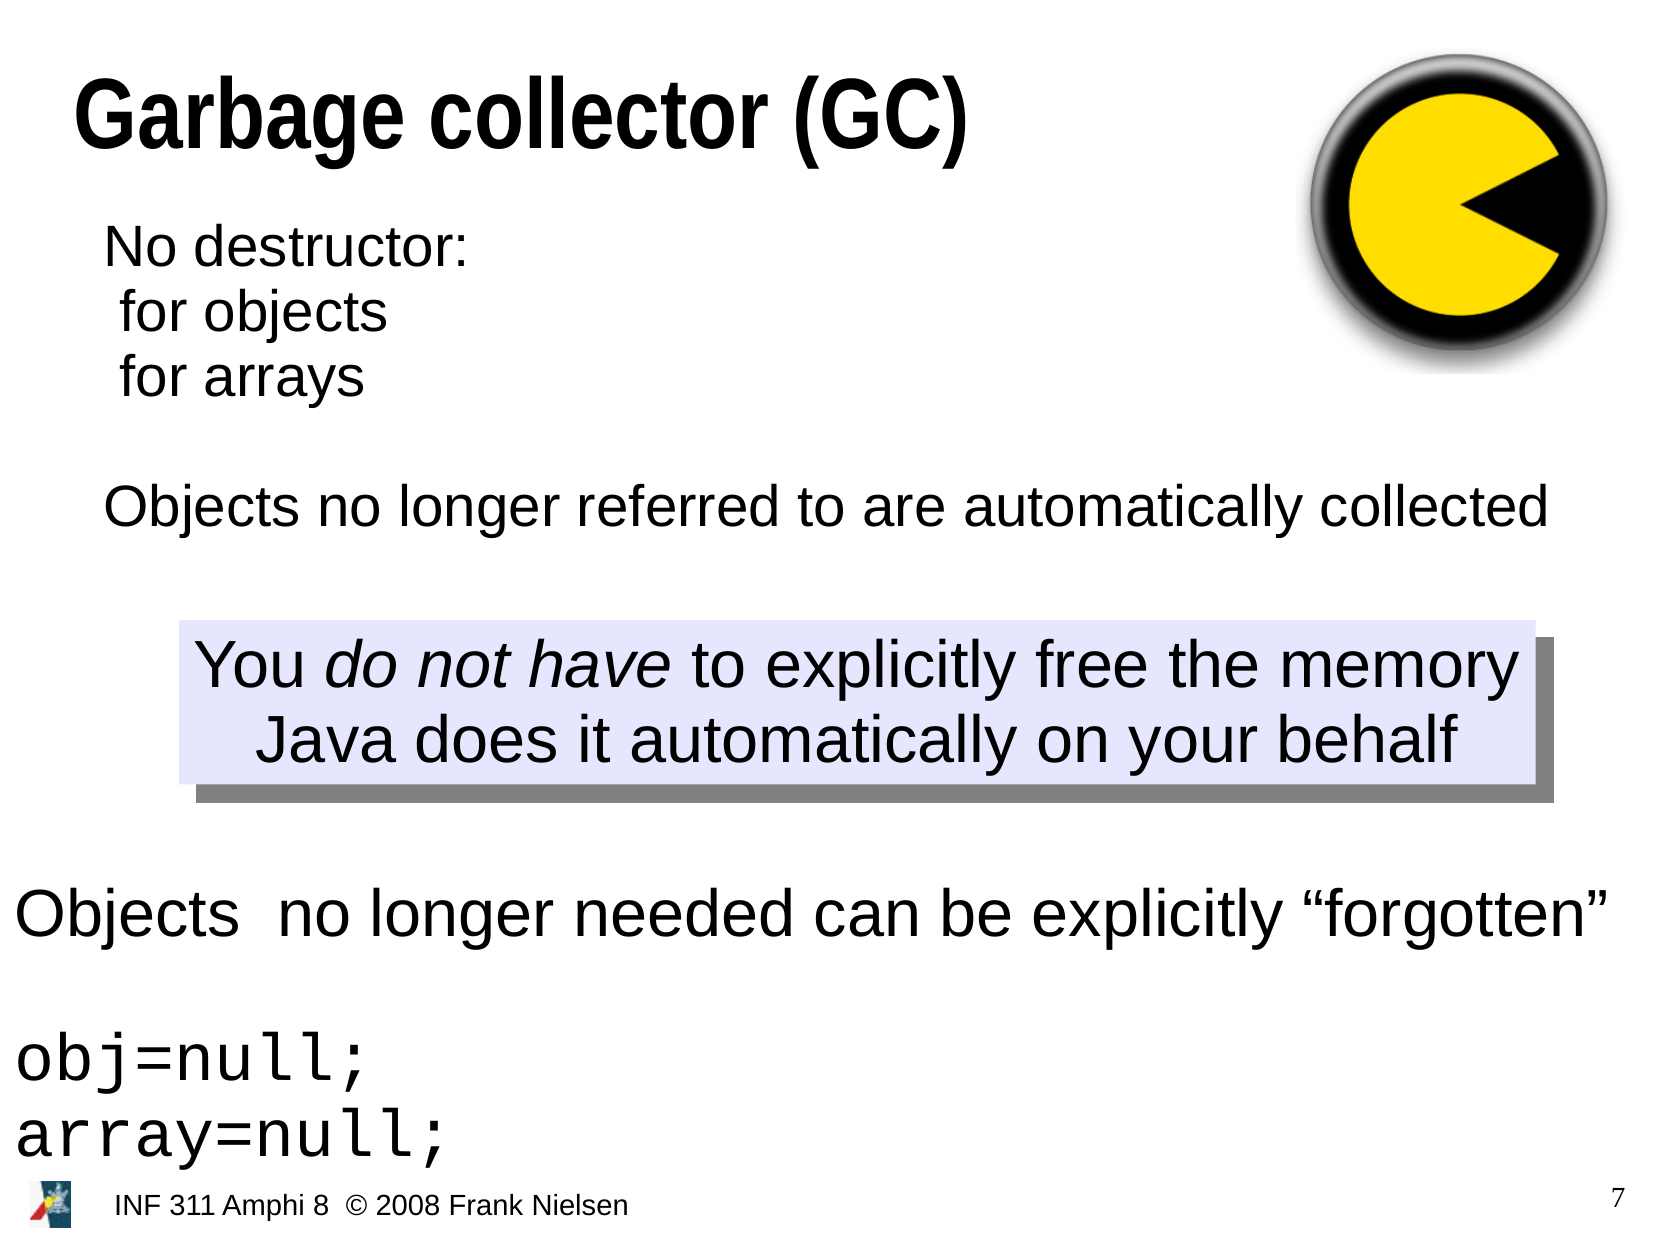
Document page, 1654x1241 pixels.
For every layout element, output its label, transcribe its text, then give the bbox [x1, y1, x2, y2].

text_box Garbage collector (GC) [59, 48, 986, 178]
picture [1293, 41, 1627, 375]
text_box Objects no longer needed can be explicitly “forgotten” obj=null; array=null; [0, 868, 1626, 1184]
picture [29, 1184, 71, 1228]
text_box No destructor: for objects for arrays Objects no longer referred to are automatically collected [88, 206, 1568, 546]
text_box You do not have to explicitly free the memory Java does it automatically on your behalf [179, 620, 1536, 785]
